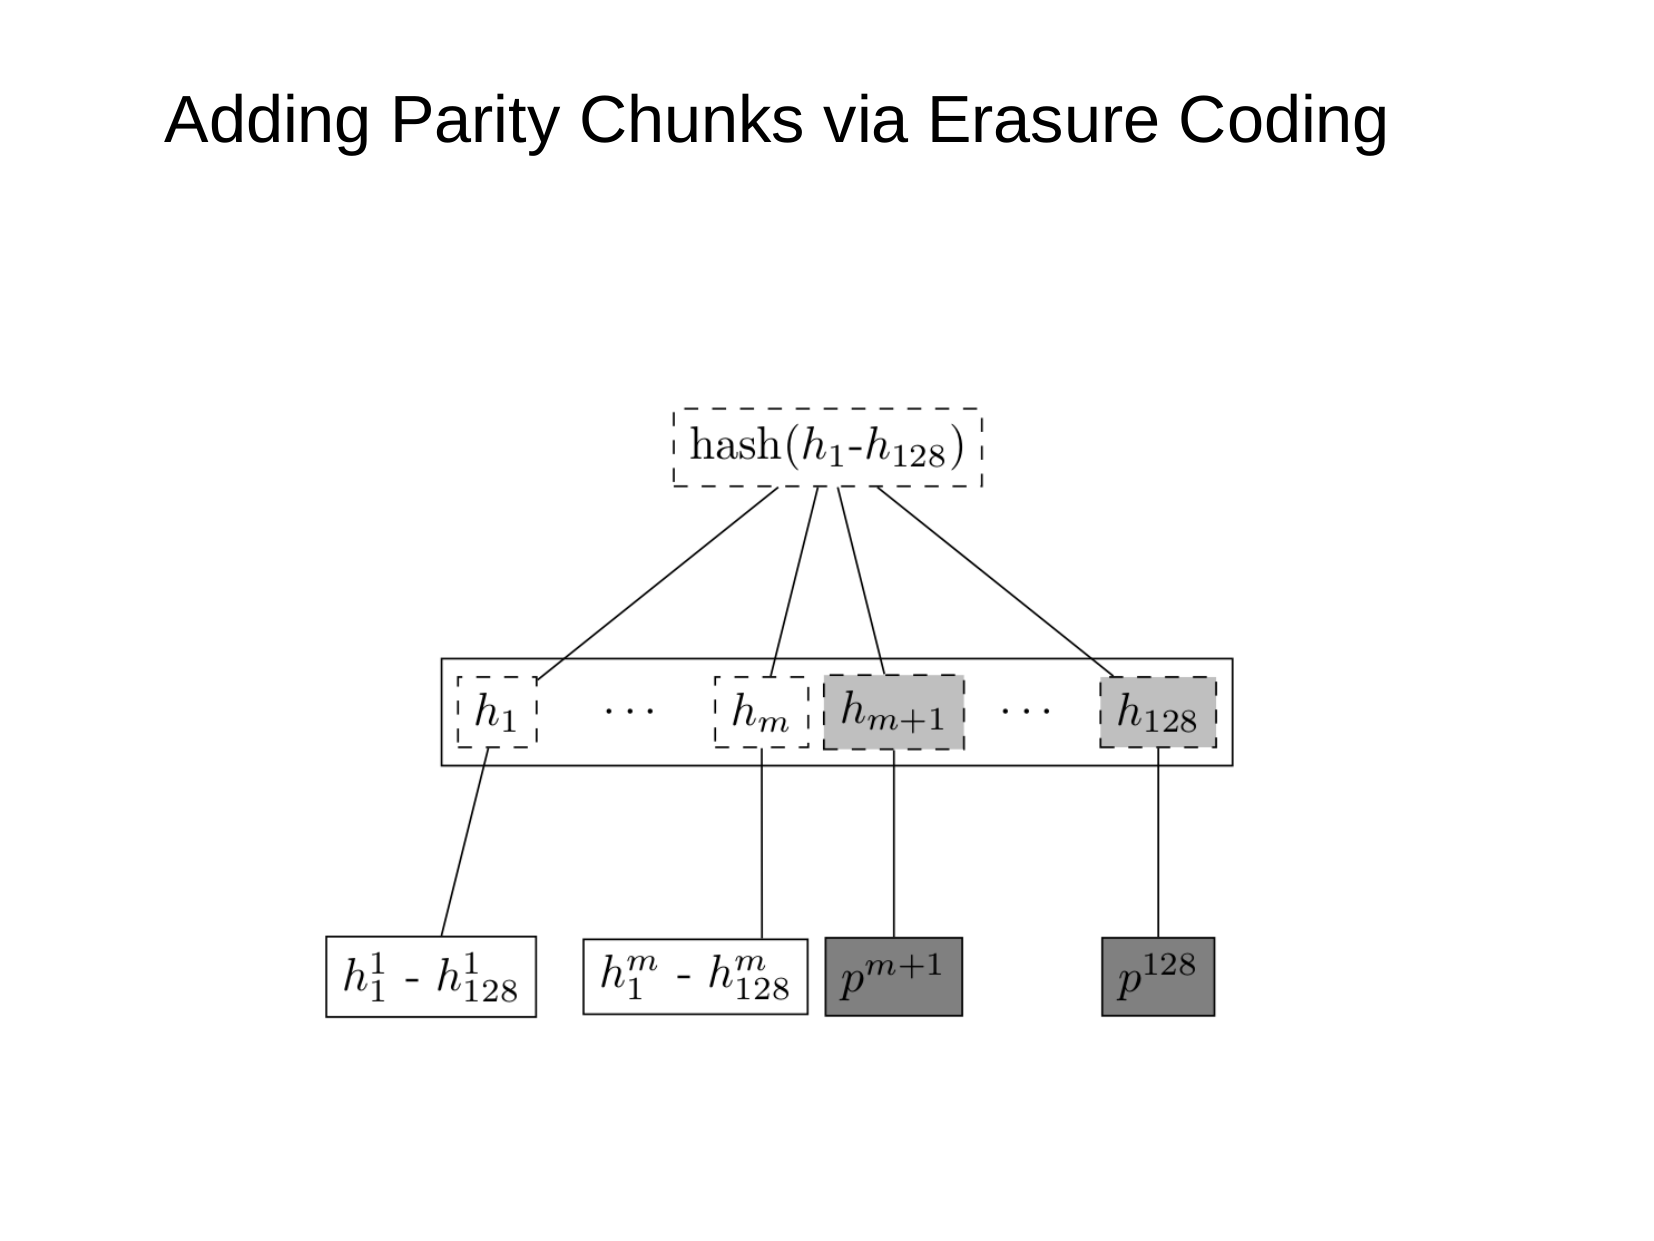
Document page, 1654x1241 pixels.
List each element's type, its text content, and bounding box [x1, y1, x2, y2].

text_box Adding Parity Chunks via Erasure Coding [150, 75, 1471, 165]
picture [225, 374, 1450, 1066]
